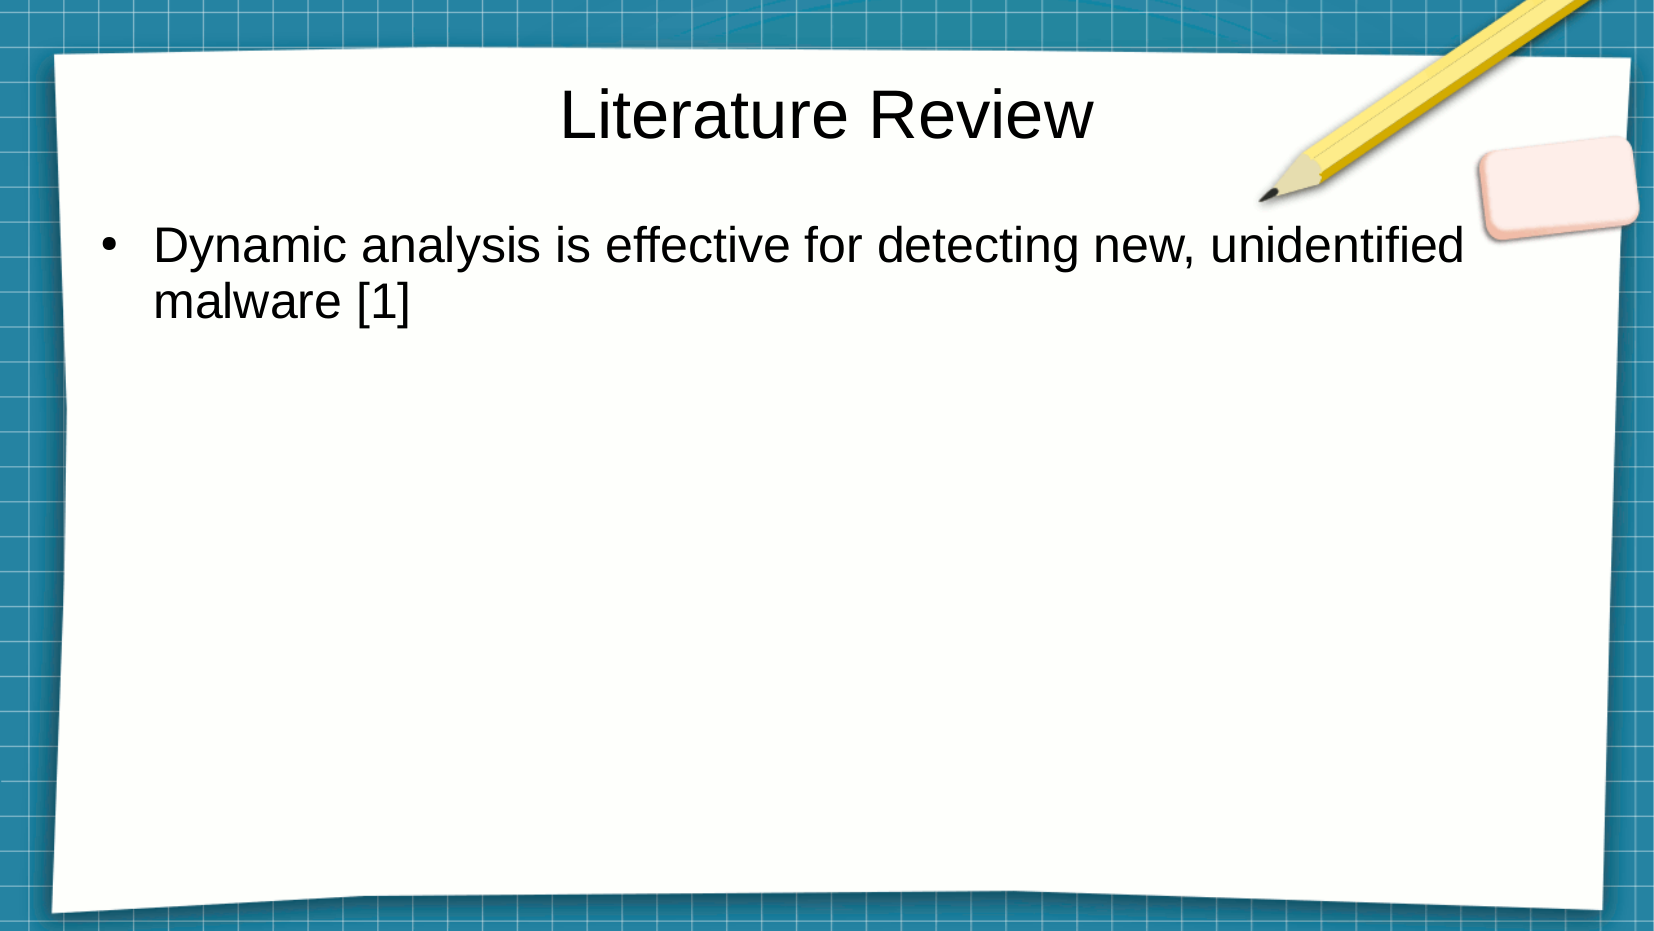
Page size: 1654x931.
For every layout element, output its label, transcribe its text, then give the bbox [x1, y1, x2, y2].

picture [0, 0, 1654, 931]
list Dynamic analysis is effective for detecting new, unidentified malware [1] [82, 217, 1571, 788]
title Literature Review [82, 37, 1571, 193]
